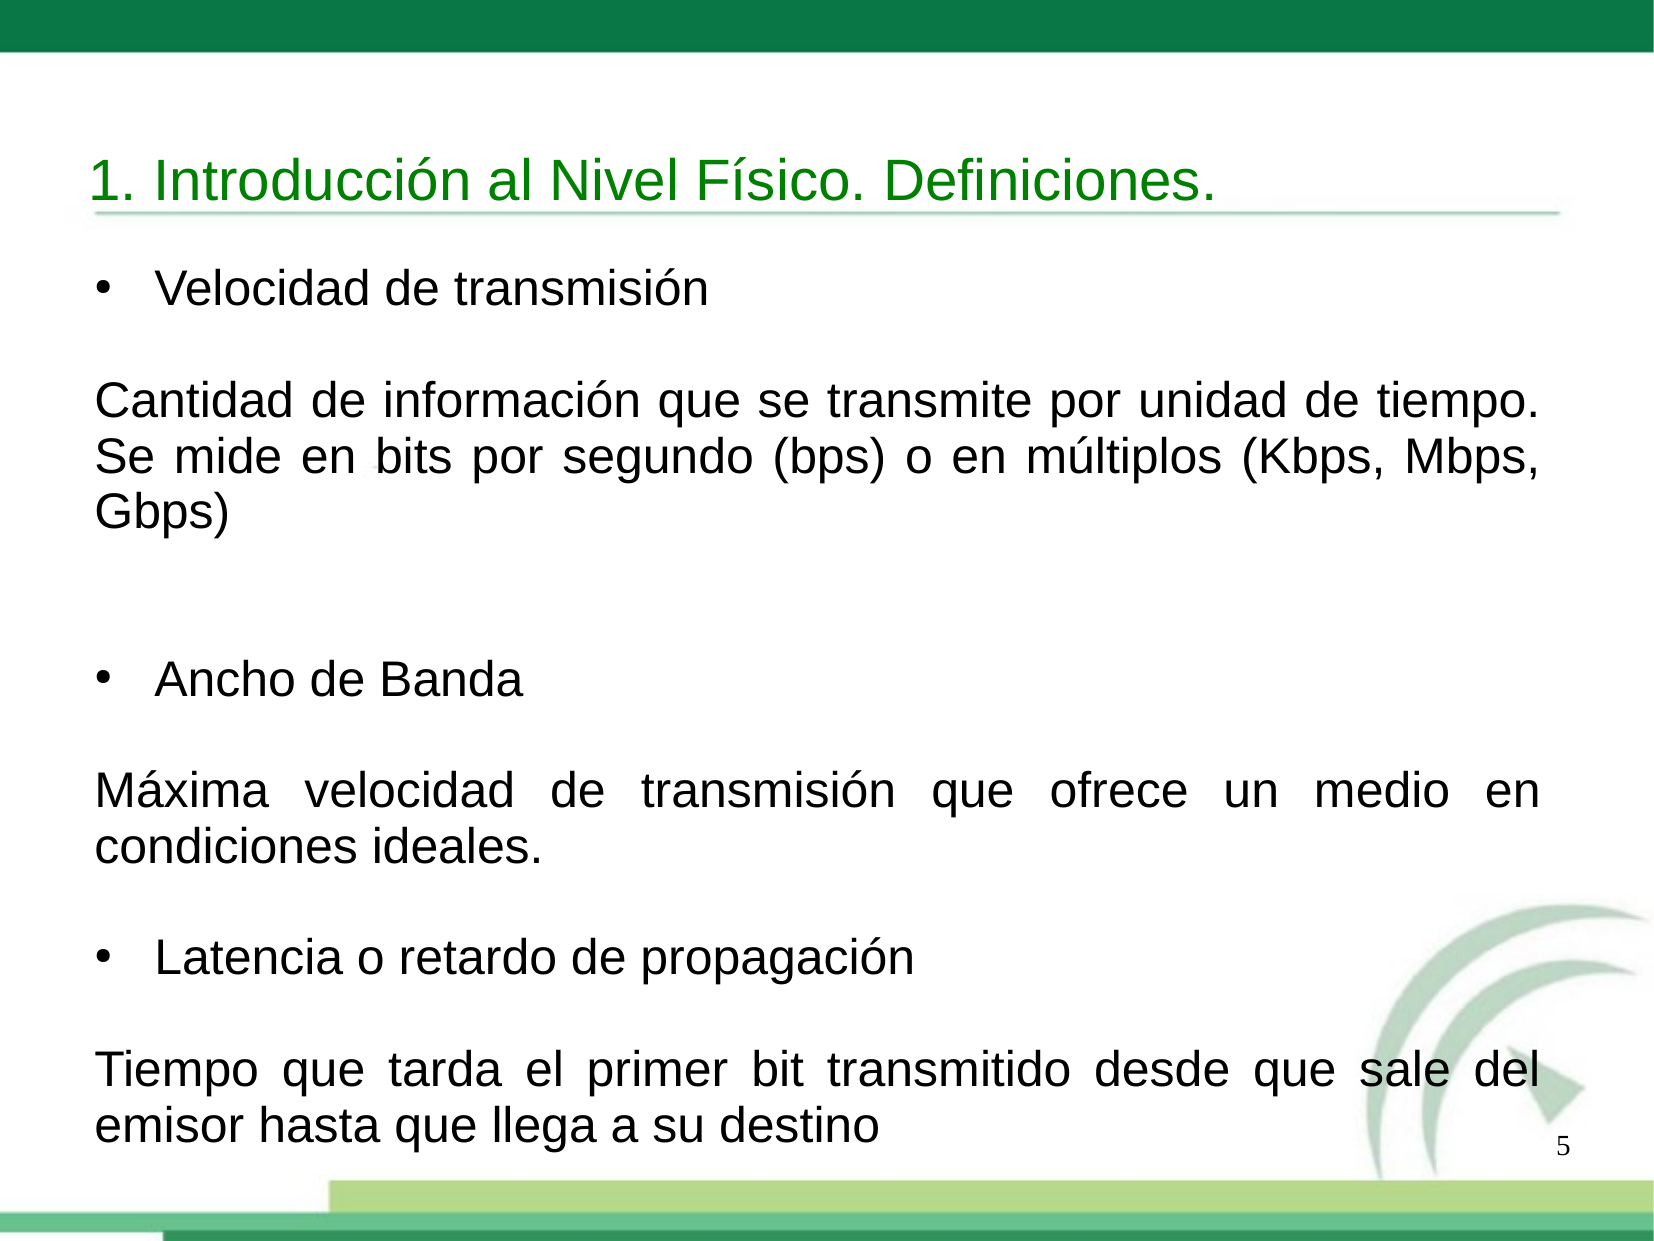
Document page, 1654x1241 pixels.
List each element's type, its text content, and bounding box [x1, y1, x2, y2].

text_box 1. Introducción al Nivel Físico. Definiciones. [88, 147, 1565, 223]
text_box Velocidad de transmisión Cantidad de información que se transmite por unidad de tiempo. Se mide en bits por segundo (bps) o en múltiplos (Kbps, Mbps, Gbps) Ancho de Banda Máxima velocidad de transmisión que ofrece un medio en condiciones ideales. Latencia o retardo de propagación Tiempo que tarda el primer bit transmitido desde que sale del emisor hasta que llega a su destino [79, 253, 1556, 1160]
picture [0, 0, 1654, 1241]
